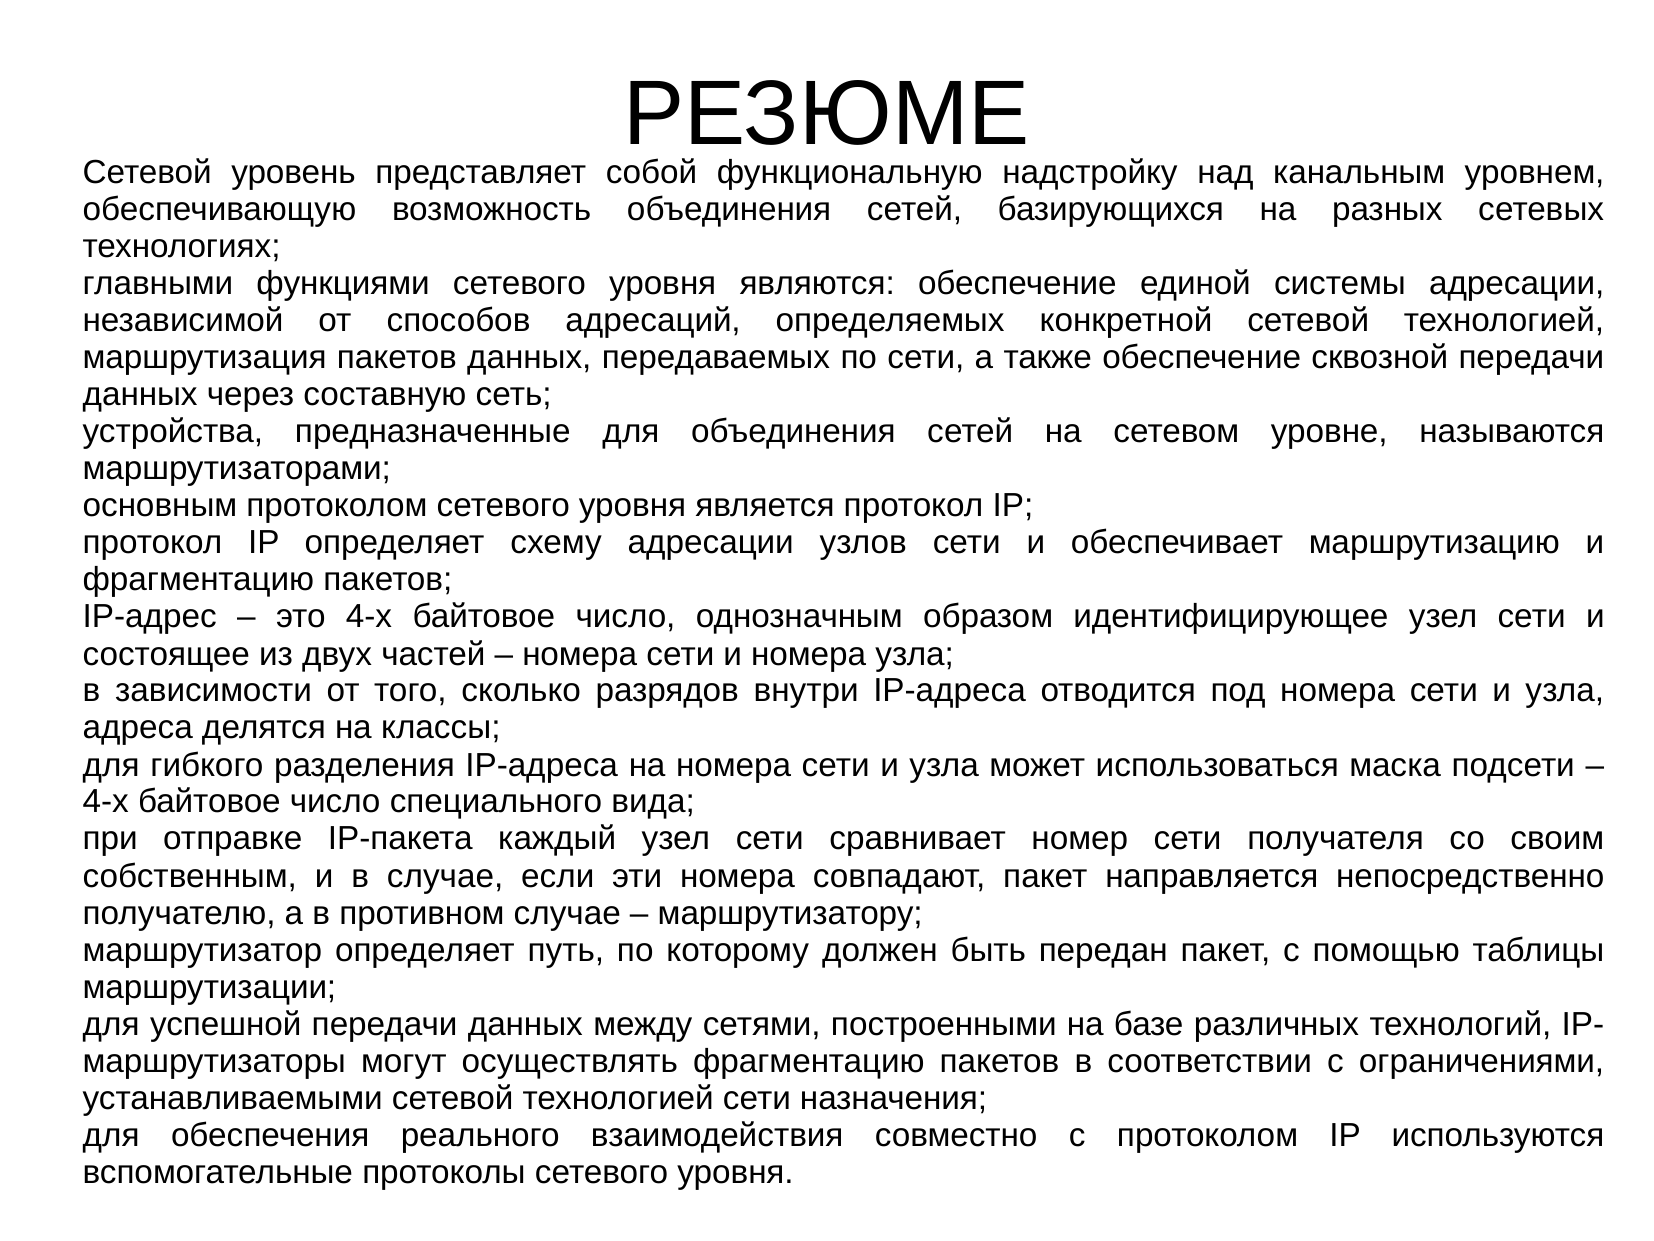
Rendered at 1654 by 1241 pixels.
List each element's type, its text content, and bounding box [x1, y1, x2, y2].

subtitle Сетевой уровень представляет собой функциональную надстройку над канальным уровнем, обеспечивающую возможность объединения сетей, базирующихся на разных сетевых технологиях; главными функциями сетевого уровня являются: обеспечение единой системы адресации, независимой от способов адресаций, определяемых конкретной сетевой технологией, маршрутизация пакетов данных, передаваемых по сети, а также обеспечение сквозной передачи данных через составную сеть; устройства, предназначенные для объединения сетей на сетевом уровне, называются маршрутизаторами; основным протоколом сетевого уровня является протокол IP; протокол IP определяет схему адресации узлов сети и обеспечивает маршрутизацию и фрагментацию пакетов; IP-адрес – это 4-х байтовое число, однозначным образом идентифицирующее узел сети и состоящее из двух частей – номера сети и номера узла; в зависимости от того, сколько разрядов внутри IP-адреса отводится под номера сети и узла, адреса делятся на классы; для гибкого разделения IP-адреса на номера сети и узла может использоваться маска подсети – 4-х байтовое число специального вида; при отправке IP-пакета каждый узел сети сравнивает номер сети получателя со своим собственным, и в случае, если эти номера совпадают, пакет направляется непосредственно получателю, а в противном случае – маршрутизатору; маршрутизатор определяет путь, по которому должен быть передан пакет, с помощью таблицы маршрутизации; для успешной передачи данных между сетями, построенными на базе различных технологий, IP-маршрутизаторы могут осуществлять фрагментацию пакетов в соответствии с ограничениями, устанавливаемыми сетевой технологией сети назначения; для обеспечения реального взаимодействия совместно с протоколом IP используются вспомогательные протоколы сетевого уровня. [82, 153, 1607, 1241]
title РЕЗЮМЕ [82, 49, 1571, 153]
